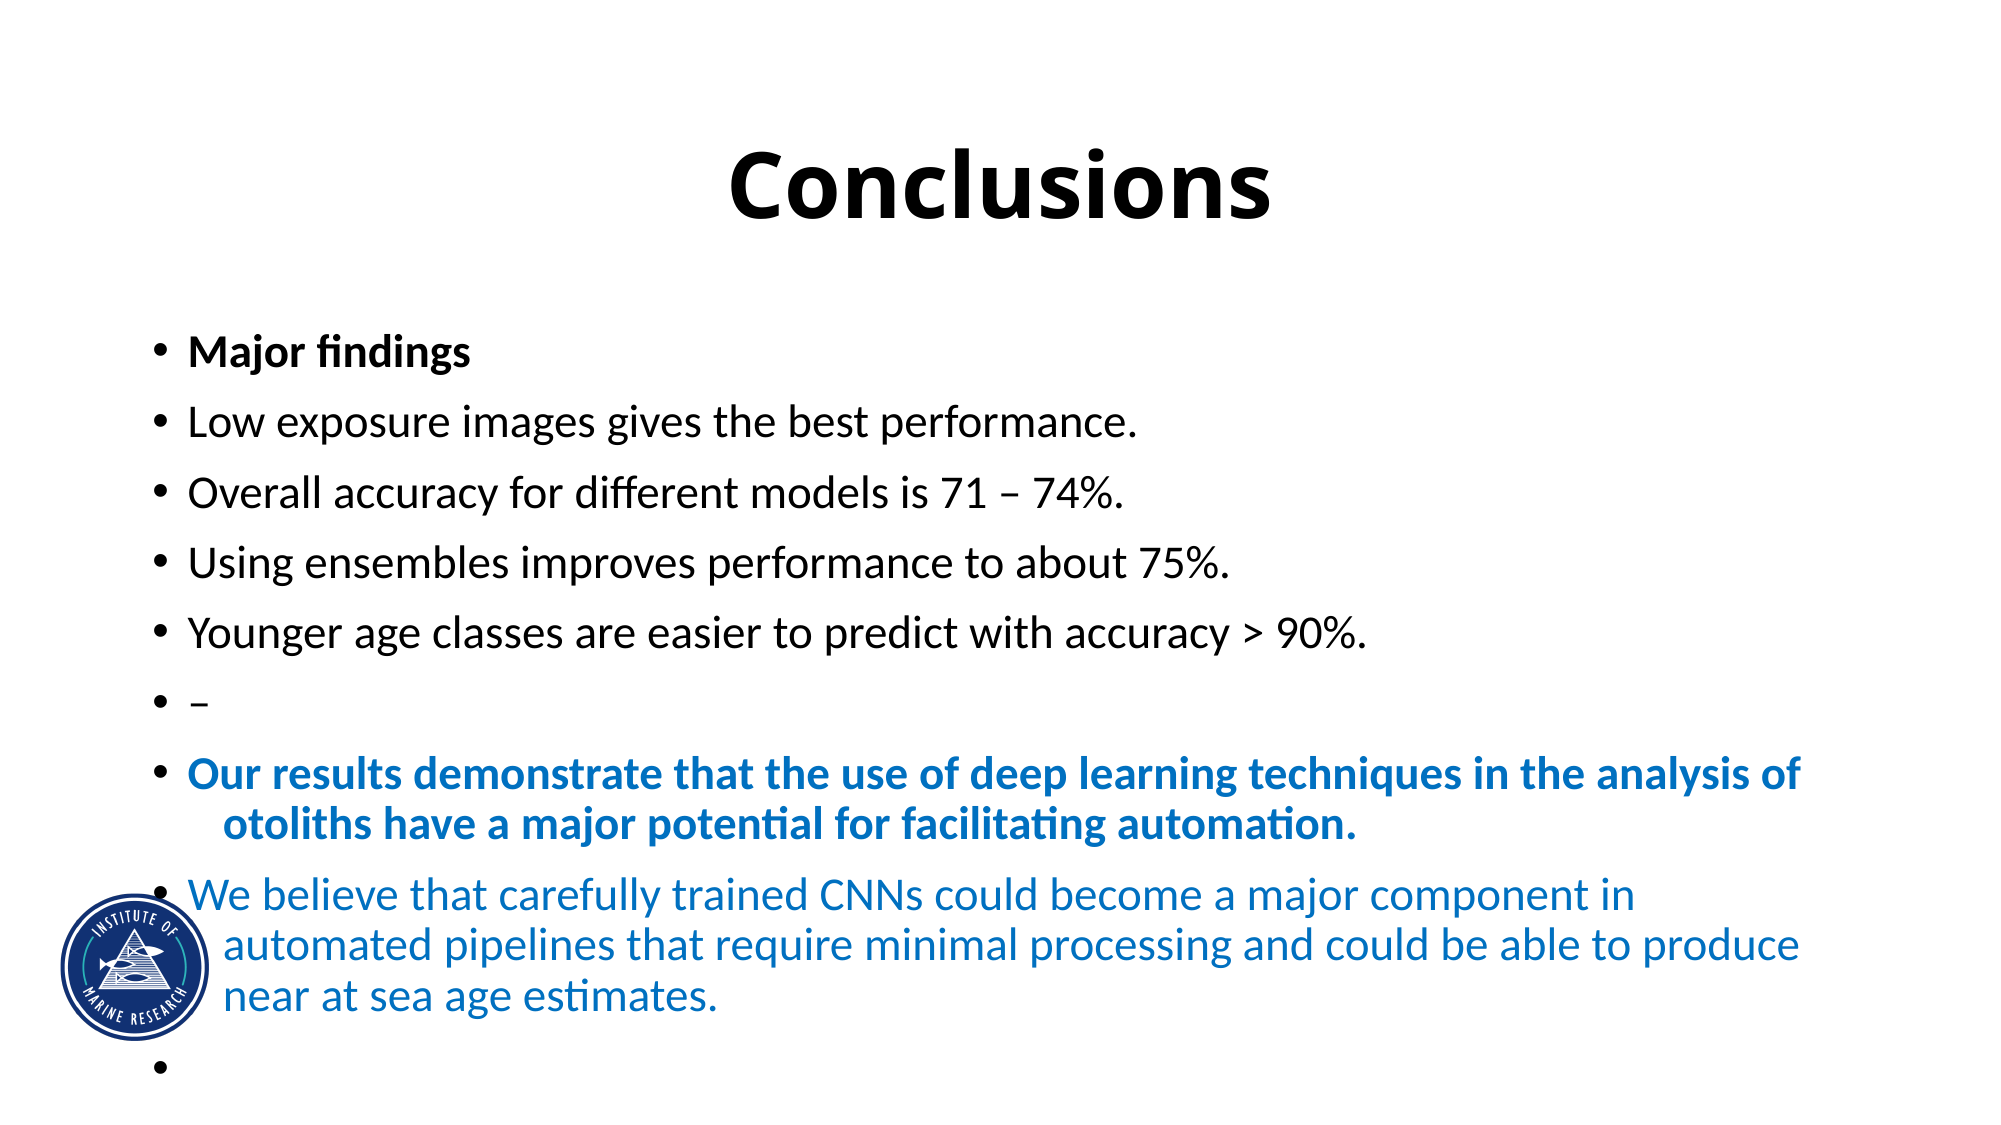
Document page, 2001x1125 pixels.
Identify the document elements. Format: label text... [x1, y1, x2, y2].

list Major findings Low exposure images gives the best performance. Overall accuracy for different models is 71 – 74%. Using ensembles improves performance to about 75%. Younger age classes are easier to predict with accuracy > 90%. – Our results demonstrate that the use of deep learning techniques in the analysis of otoliths have a major potential for facilitating automation. We believe that carefully trained CNNs could become a major component in automated pipelines that require minimal processing and could be able to produce near at sea age estimates. [137, 319, 1863, 1034]
title Conclusions [137, 79, 1863, 298]
picture [58, 891, 211, 1043]
